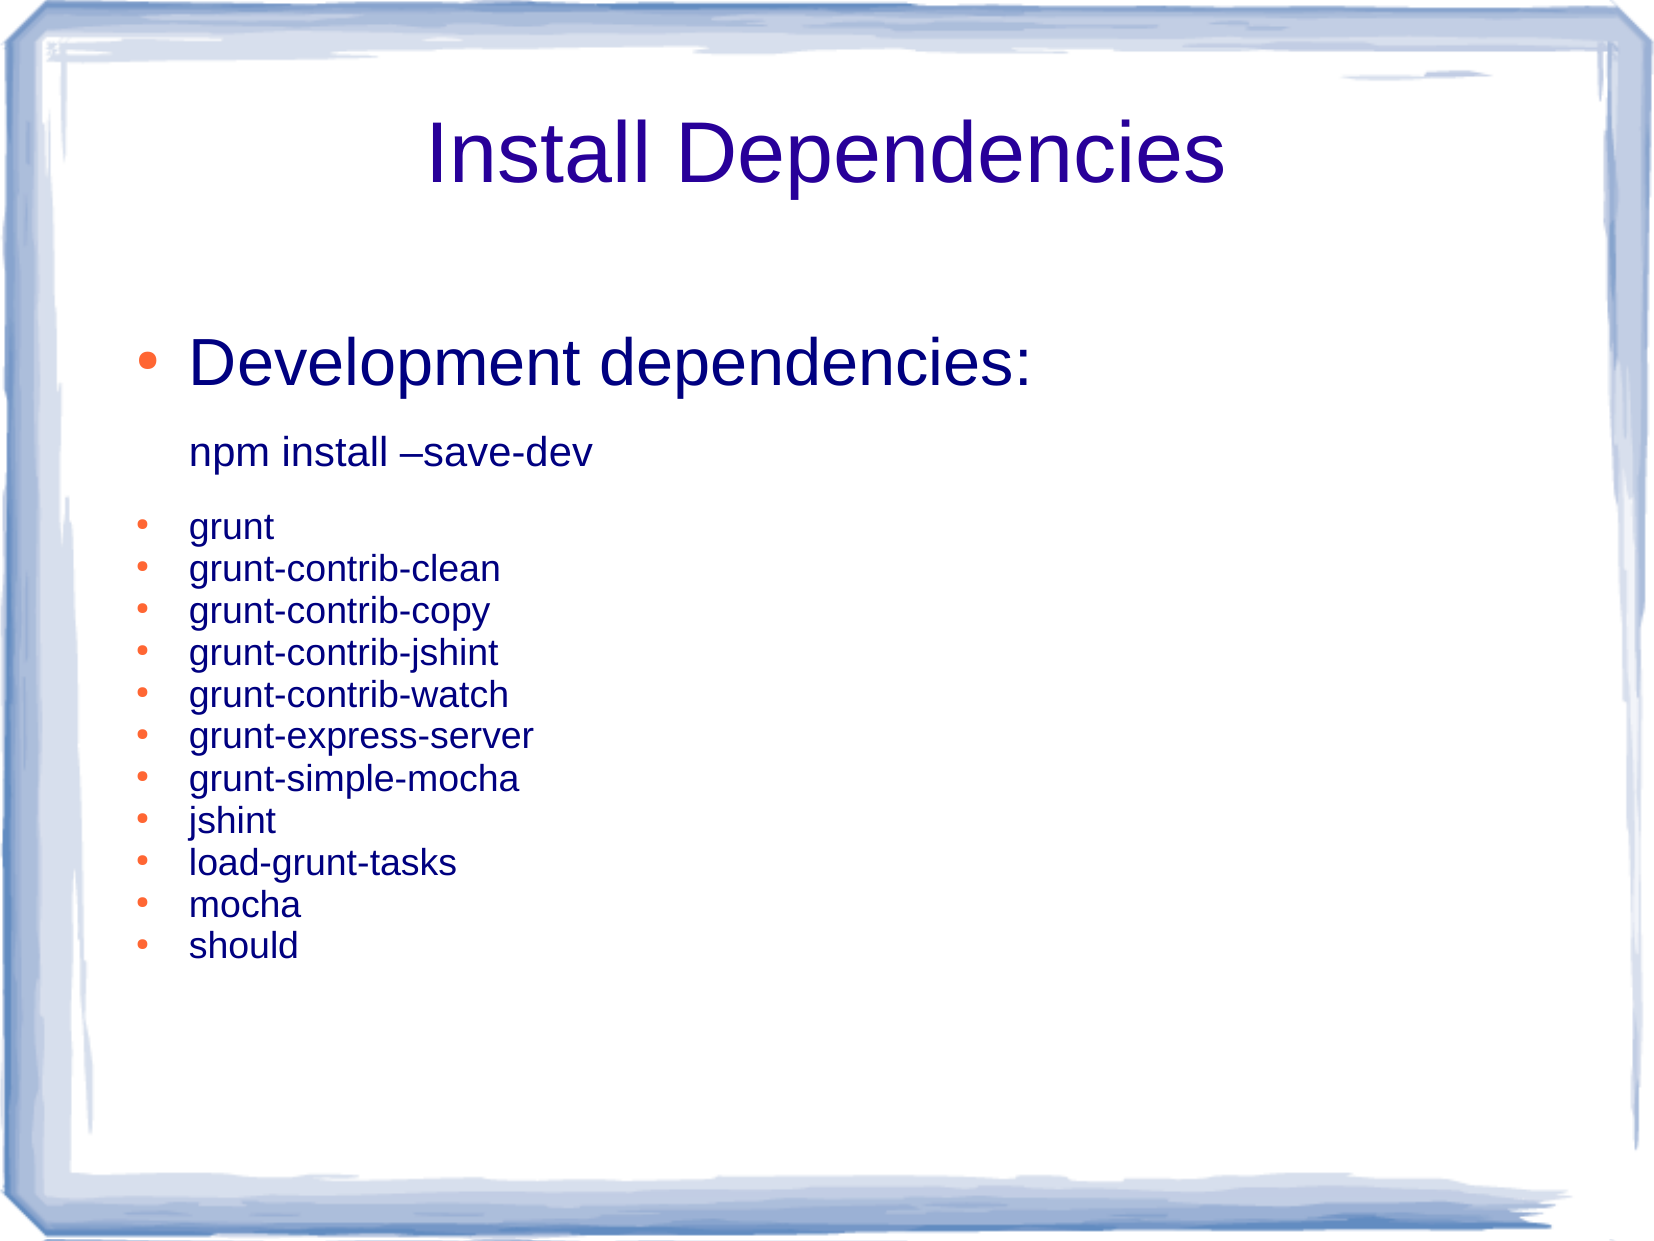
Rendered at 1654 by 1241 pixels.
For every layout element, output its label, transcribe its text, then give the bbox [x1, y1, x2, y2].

picture [0, 0, 1654, 1241]
title Install Dependencies [82, 49, 1571, 257]
list Development dependencies: npm install –save-dev grunt grunt-contrib-clean grunt-contrib-copy grunt-contrib-jshint grunt-contrib-watch grunt-express-server grunt-simple-mocha jshint load-grunt-tasks mocha should [118, 324, 1571, 967]
